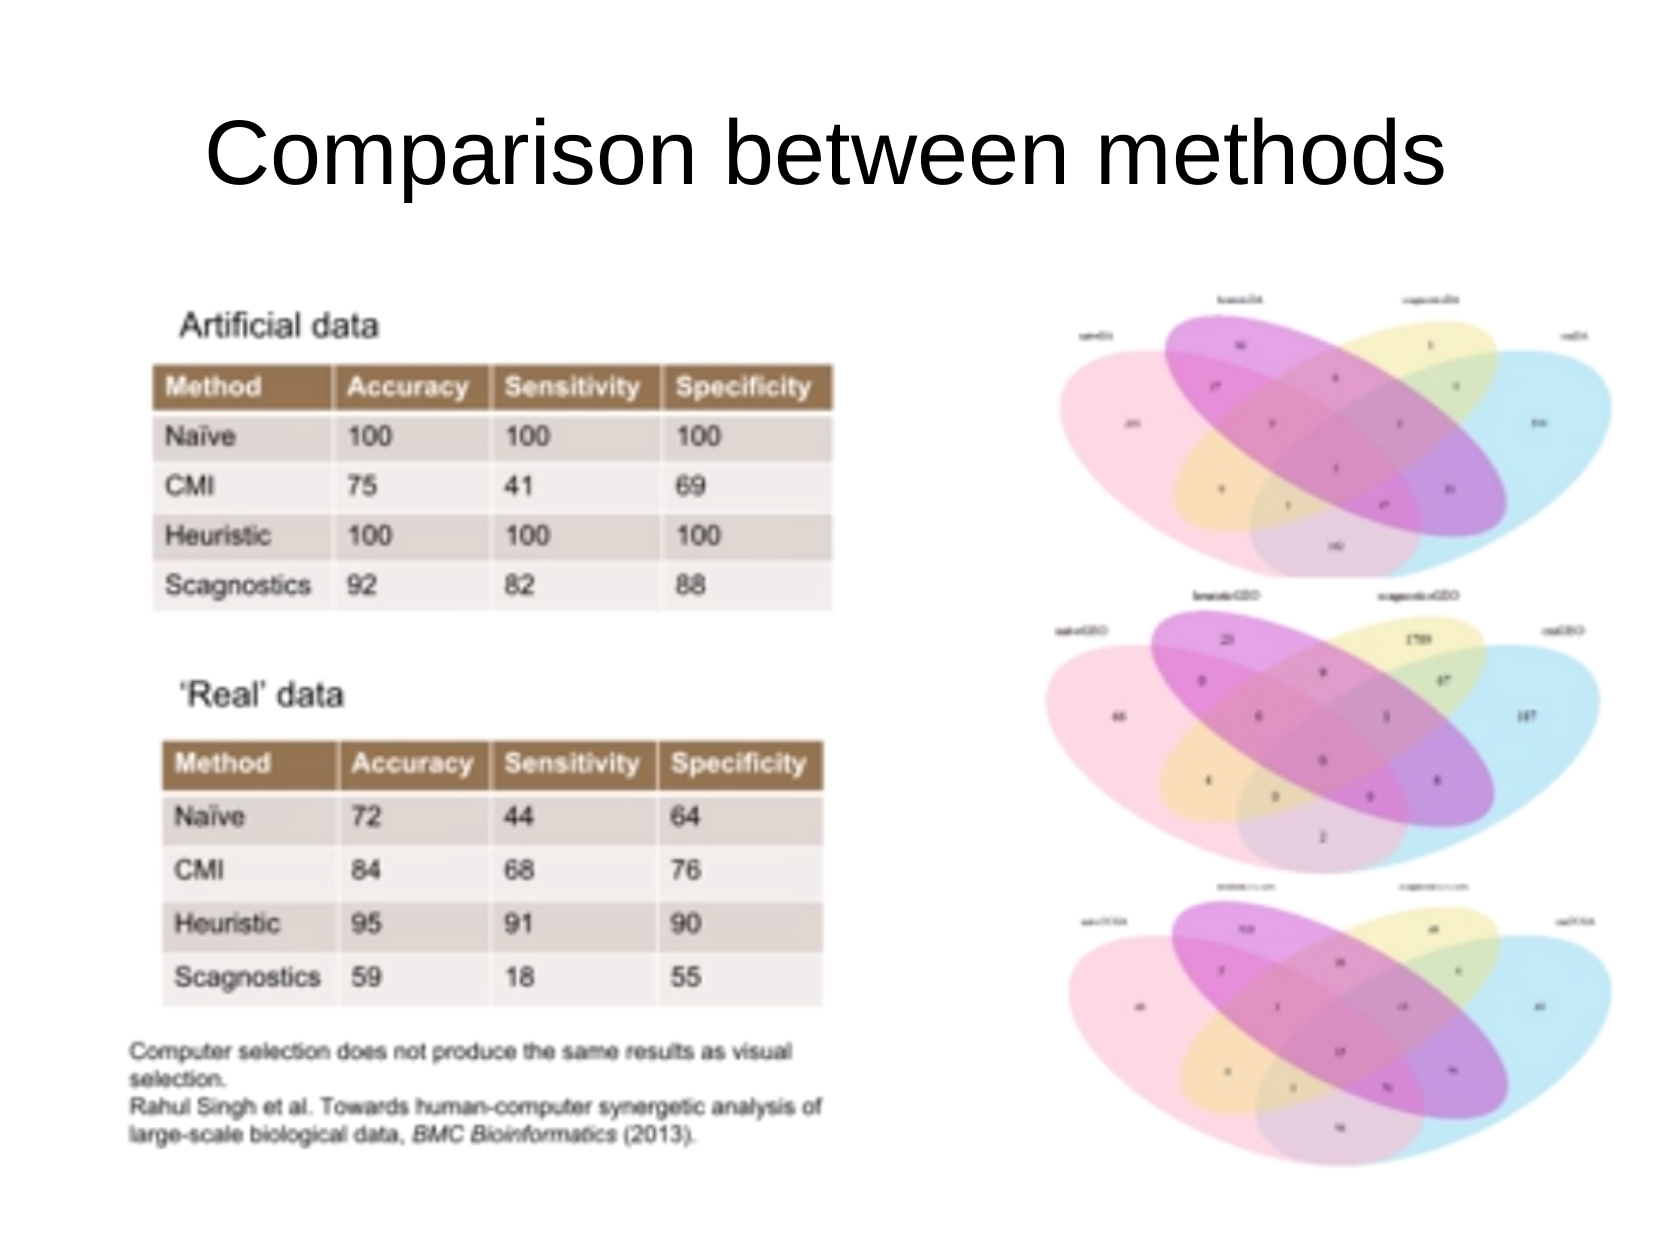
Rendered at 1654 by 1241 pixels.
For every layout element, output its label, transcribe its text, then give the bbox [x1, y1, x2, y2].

picture [99, 307, 863, 1155]
picture [992, 265, 1627, 1170]
title Comparison between methods [82, 49, 1571, 257]
